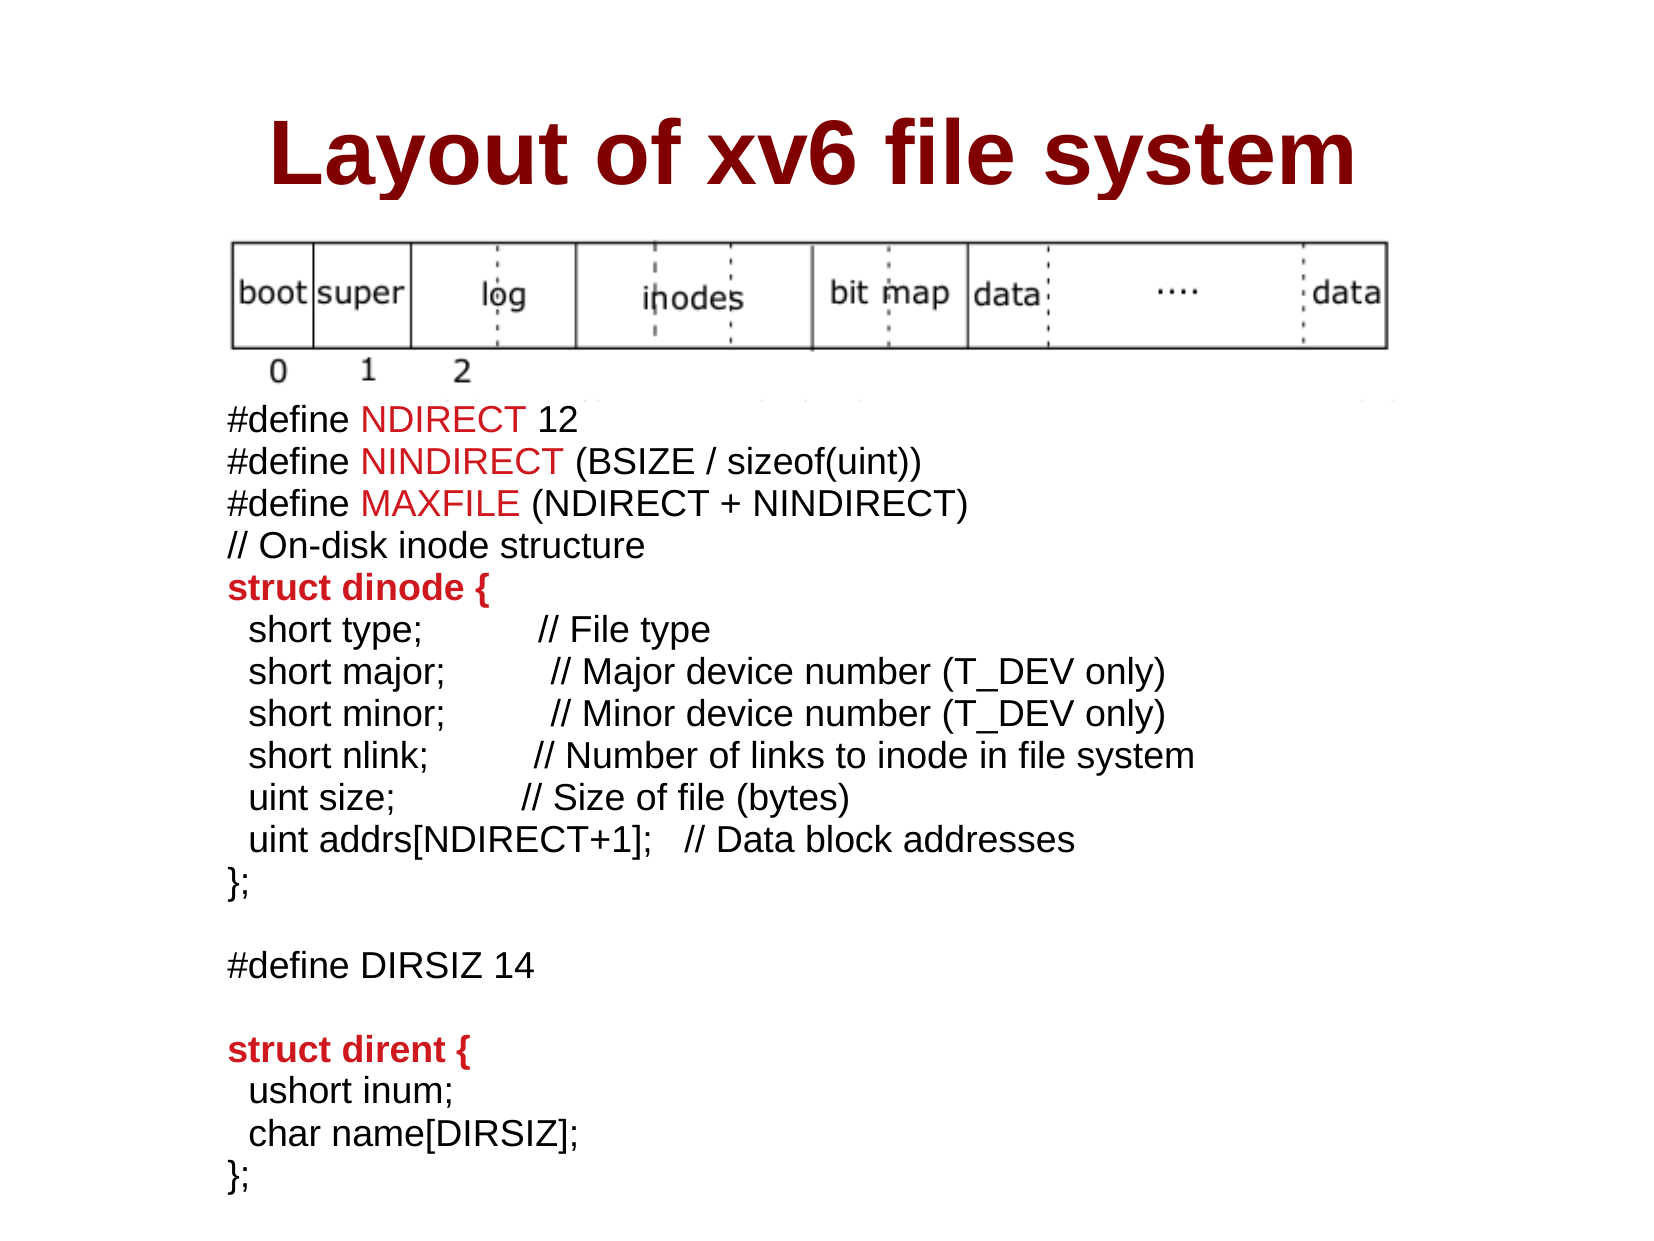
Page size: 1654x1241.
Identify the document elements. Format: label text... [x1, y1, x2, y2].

title Layout of xv6 file system [82, 49, 1571, 257]
picture [177, 200, 1473, 402]
text_box #define NDIRECT 12 #define NINDIRECT (BSIZE / sizeof(uint)) #define MAXFILE (NDIRECT + NINDIRECT) // On-disk inode structure struct dinode { short type; // File type short major; // Major device number (T_DEV only) short minor; // Minor device number (T_DEV only) short nlink; // Number of links to inode in file system uint size; // Size of file (bytes) uint addrs[NDIRECT+1]; // Data block addresses }; #define DIRSIZ 14 struct dirent { ushort inum; char name[DIRSIZ]; }; [212, 390, 1465, 1241]
